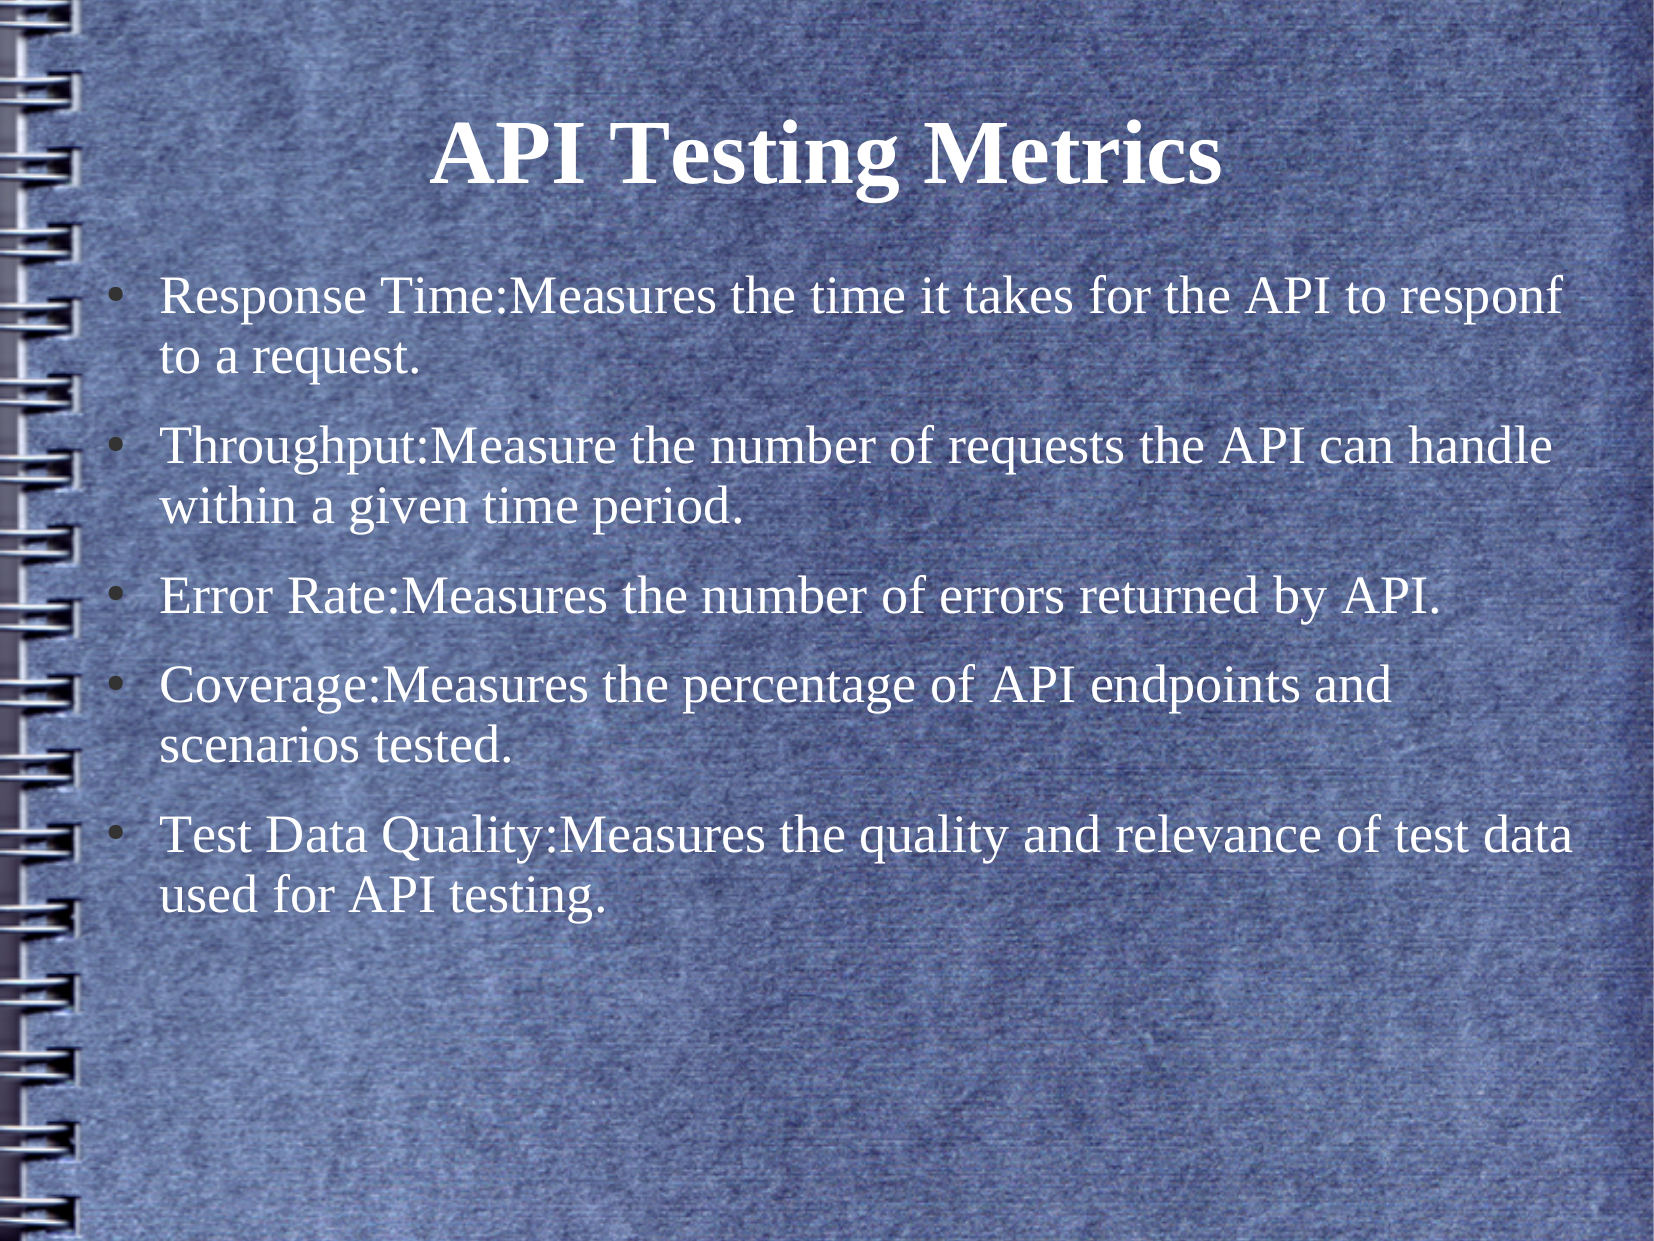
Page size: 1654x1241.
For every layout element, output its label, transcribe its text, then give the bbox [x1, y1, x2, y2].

list Response Time:Measures the time it takes for the API to responf to a request. Throughput:Measure the number of requests the API can handle within a given time period. Error Rate:Measures the number of errors returned by API. Coverage:Measures the percentage of API endpoints and scenarios tested. Test Data Quality:Measures the quality and relevance of test data used for API testing. [88, 265, 1577, 1085]
picture [0, 0, 1654, 1241]
title API Testing Metrics [82, 49, 1571, 257]
